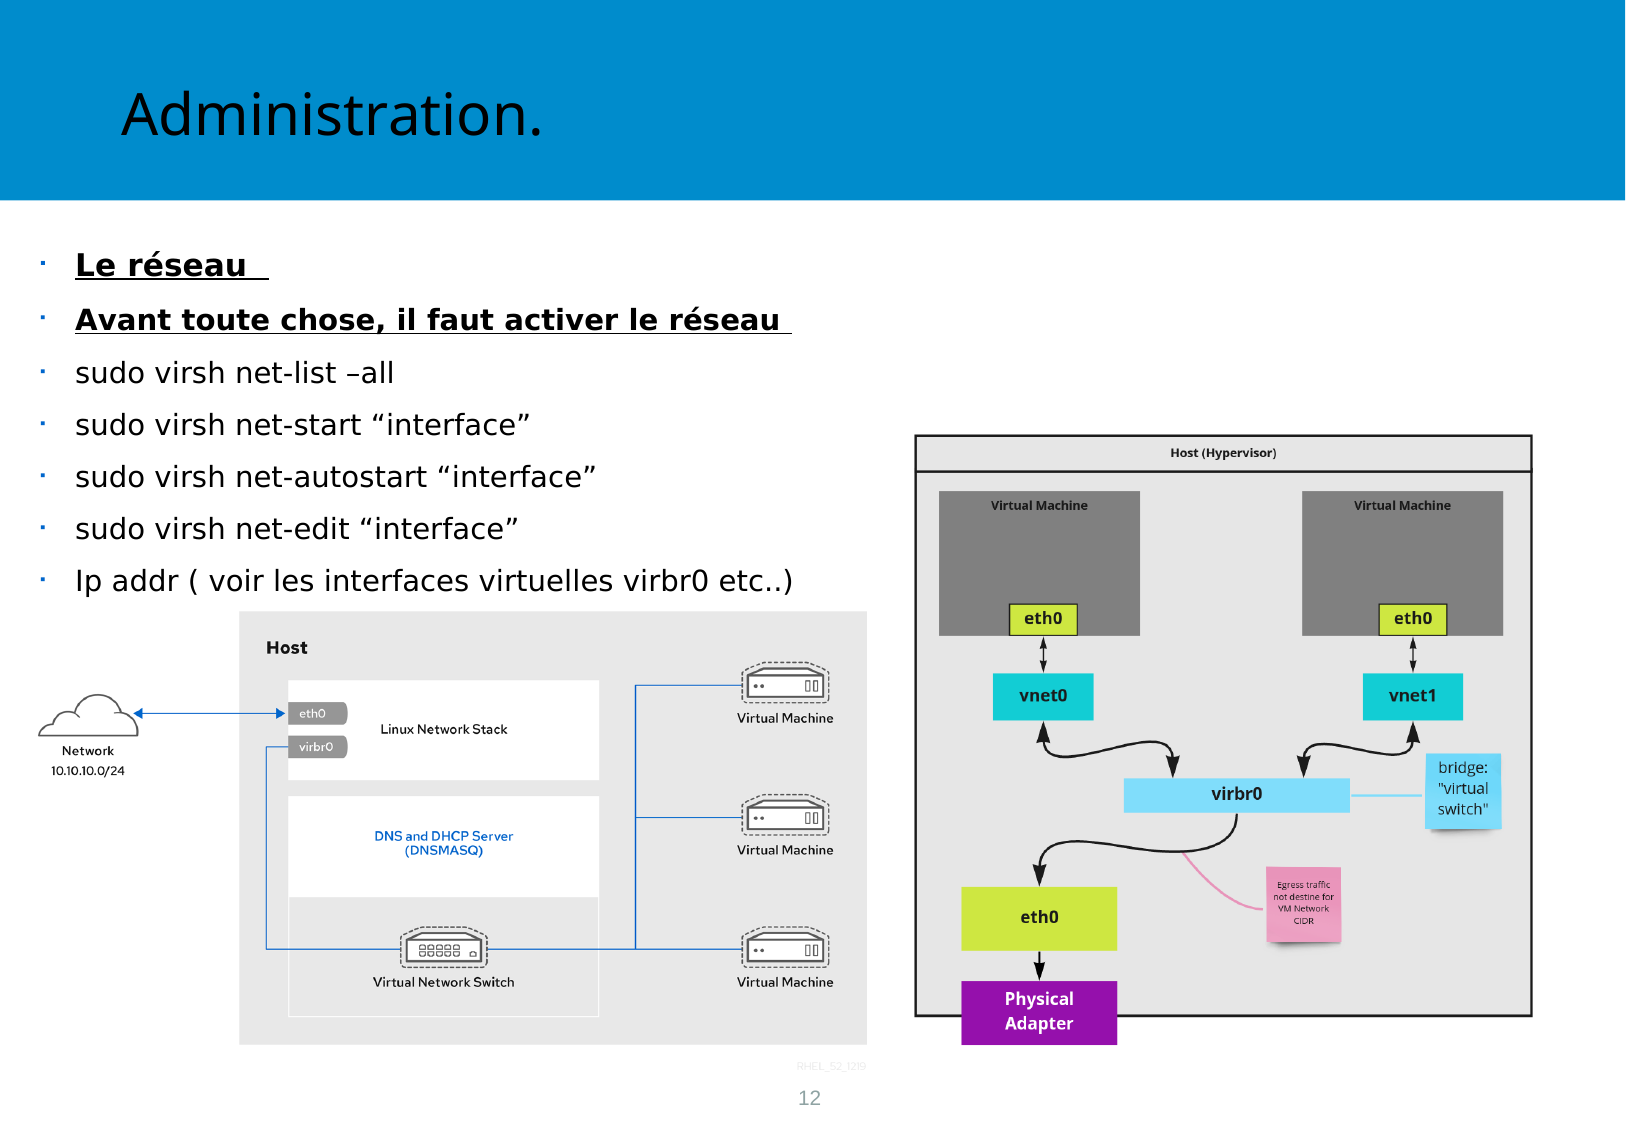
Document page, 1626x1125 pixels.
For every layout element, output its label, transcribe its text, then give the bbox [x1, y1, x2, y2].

list Le réseau Avant toute chose, il faut activer le réseau sudo virsh net-list –all sudo virsh net-start “interface” sudo virsh net-autostart “interface” sudo virsh net-edit “interface” Ip addr ( voir les interfaces virtuelles virbr0 etc..) [37, 247, 1576, 1088]
picture [37, 611, 867, 1088]
picture [908, 427, 1538, 1051]
title Administration. [121, 37, 1573, 188]
